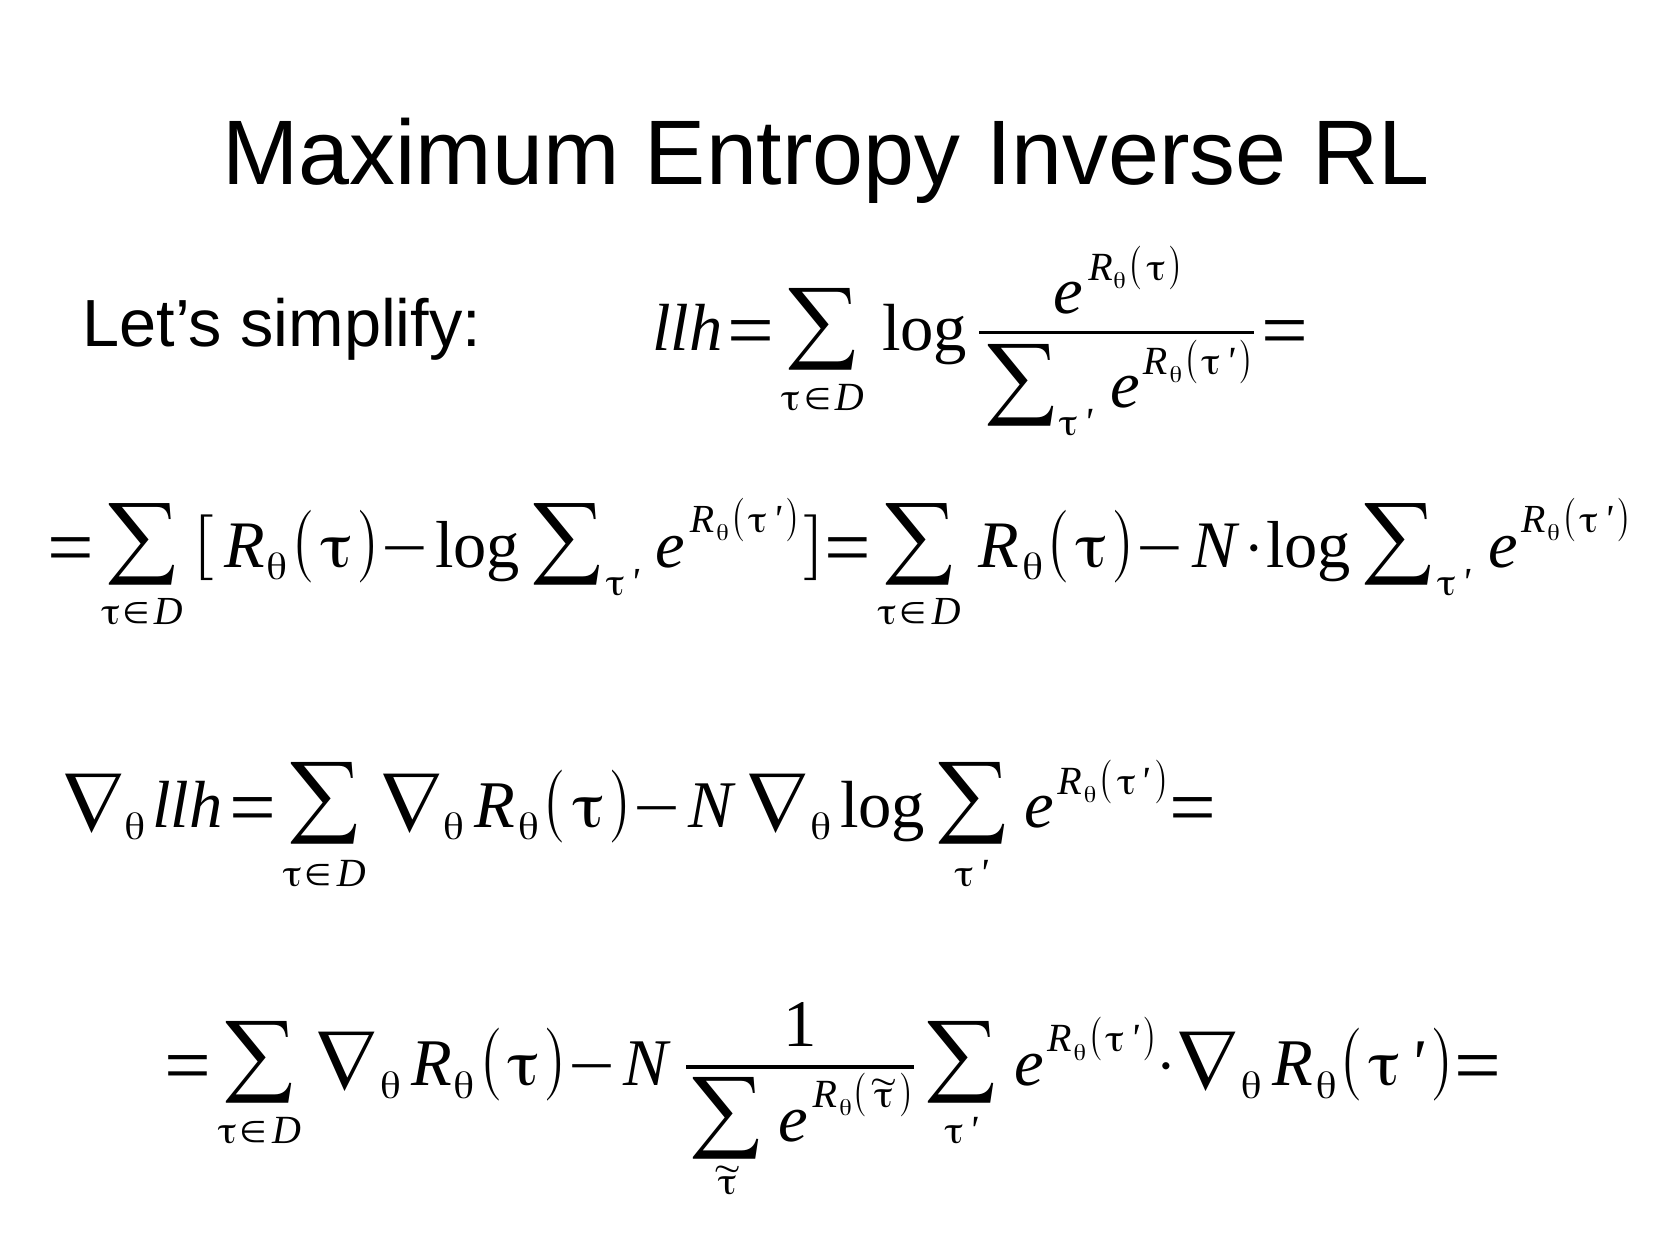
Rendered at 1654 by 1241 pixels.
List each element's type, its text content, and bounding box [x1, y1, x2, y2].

chart [646, 243, 1324, 445]
subtitle Let’s simplify: [82, 242, 1571, 403]
chart [150, 987, 1517, 1198]
title Maximum Entropy Inverse RL [82, 49, 1571, 242]
chart [33, 496, 1637, 634]
chart [55, 756, 1232, 895]
